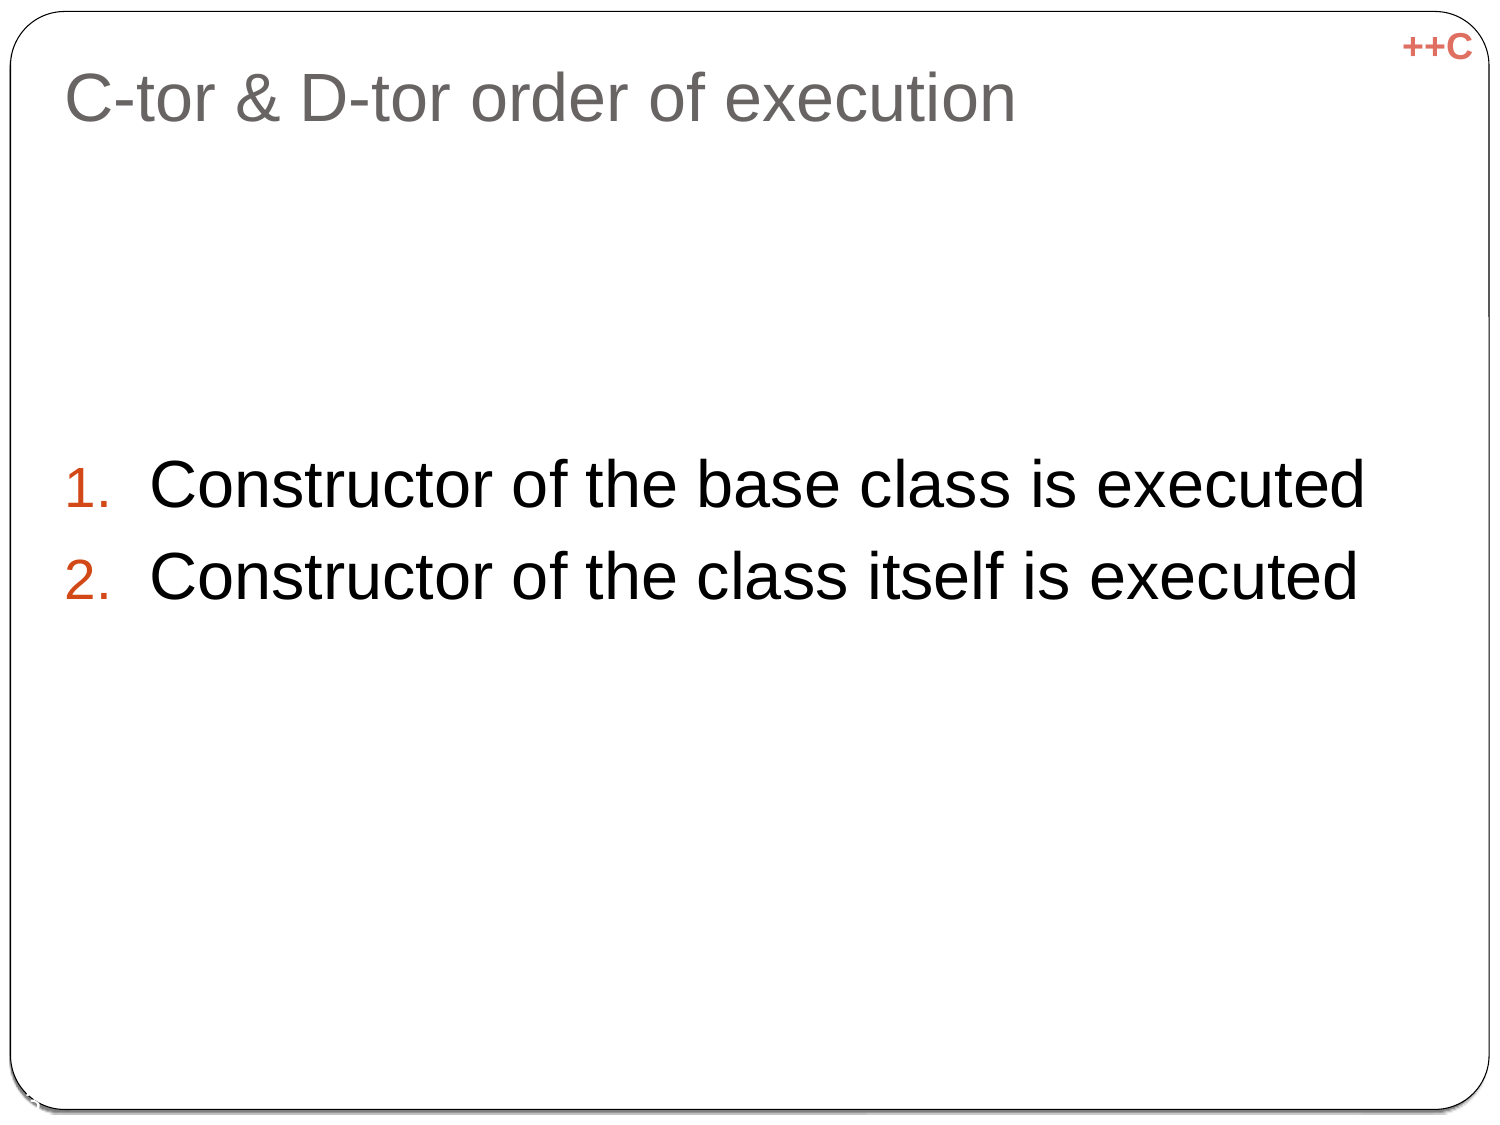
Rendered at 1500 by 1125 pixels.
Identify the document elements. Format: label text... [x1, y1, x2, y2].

title C-tor & D-tor order of execution [50, 45, 1450, 149]
list Constructor of the base class is executed Constructor of the class itself is executed [50, 149, 1450, 1088]
slide_number <number> [0, 1074, 50, 1125]
